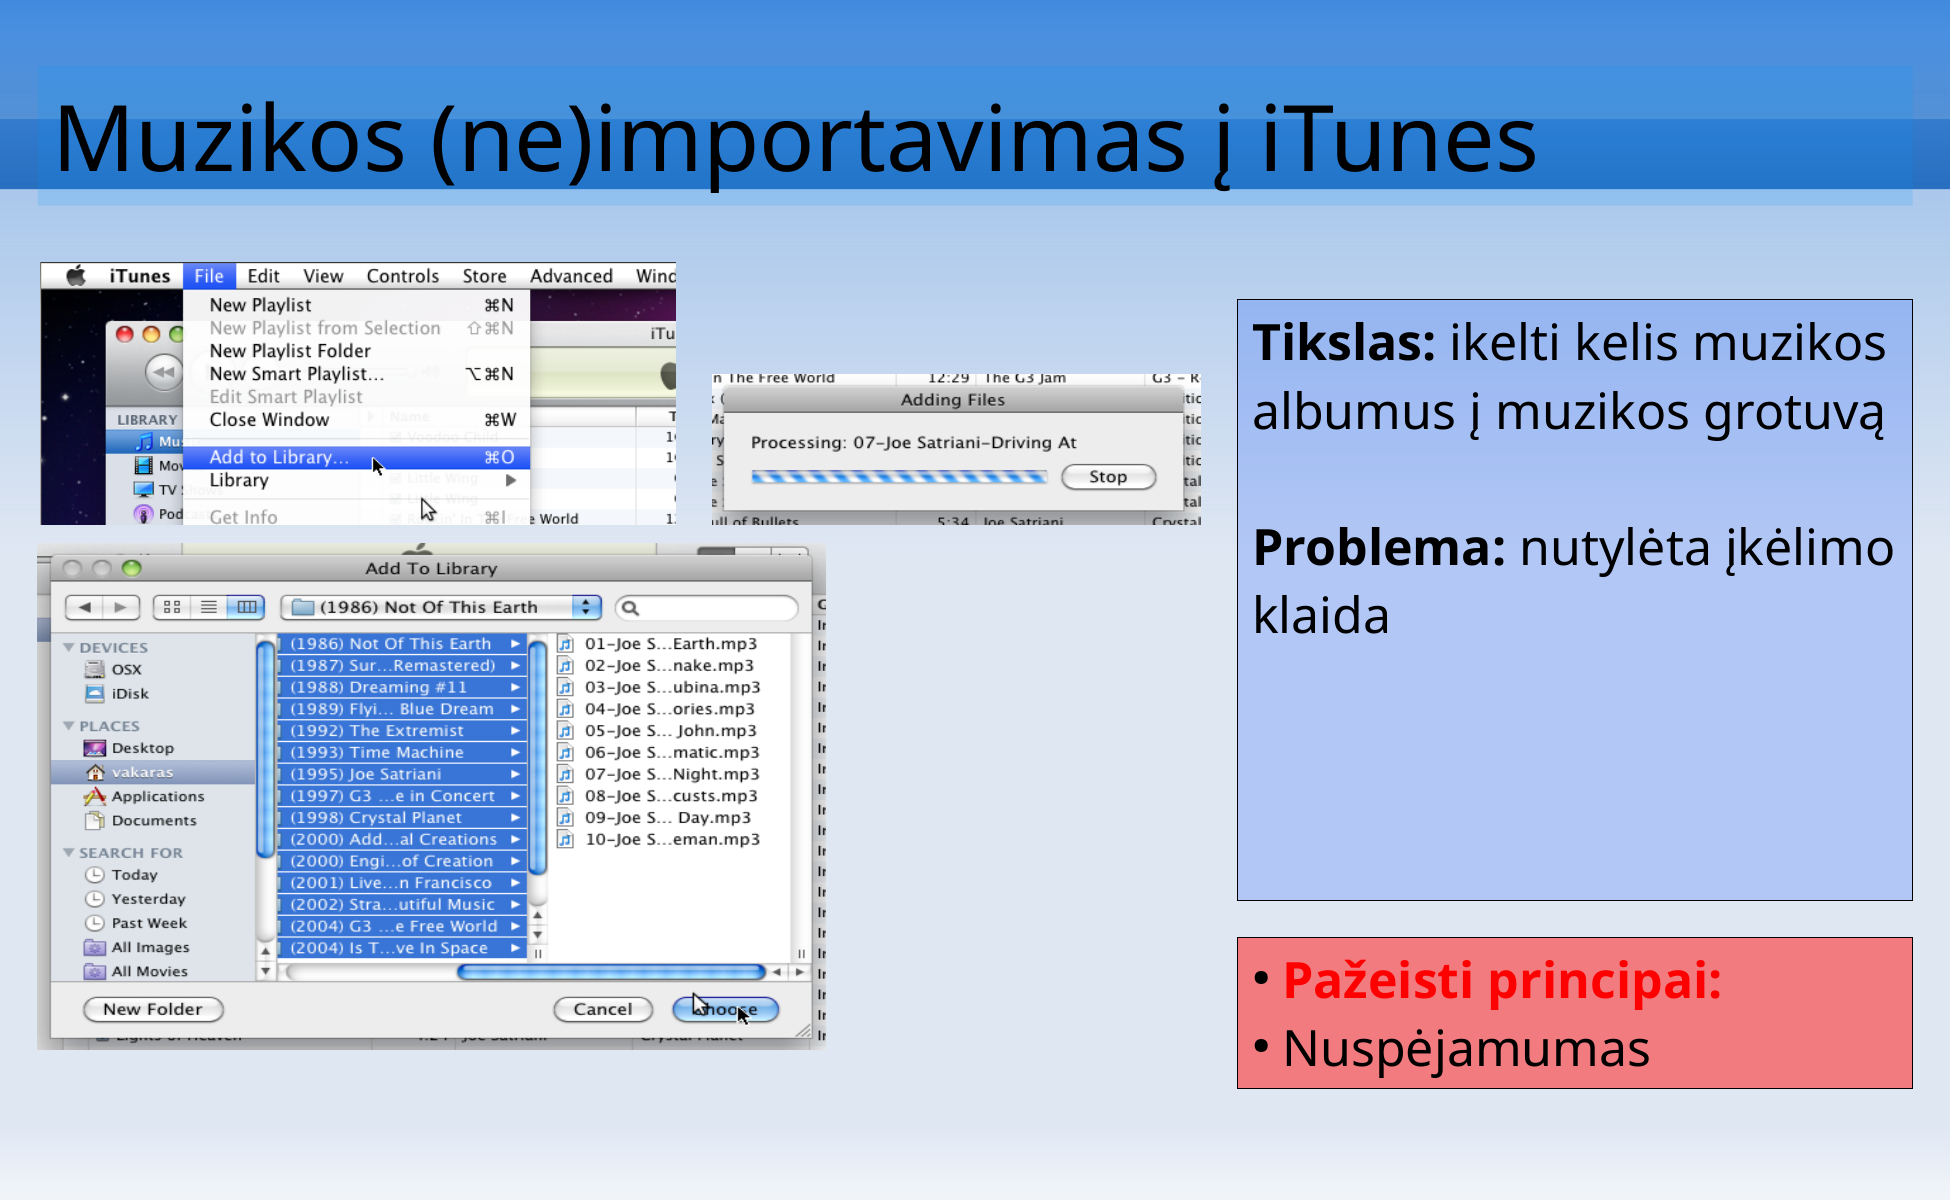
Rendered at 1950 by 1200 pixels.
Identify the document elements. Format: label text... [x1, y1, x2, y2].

picture [0, 0, 1950, 1200]
text_box Muzikos (ne)importavimas į iTunes [37, 65, 1913, 188]
text_box Pažeisti principai: Nuspėjamumas [1237, 937, 1913, 1088]
text_box Tikslas: ikelti kelis muzikos albumus į muzikos grotuvą Problema: nutylėta įkėlimo klaida [1237, 299, 1913, 901]
